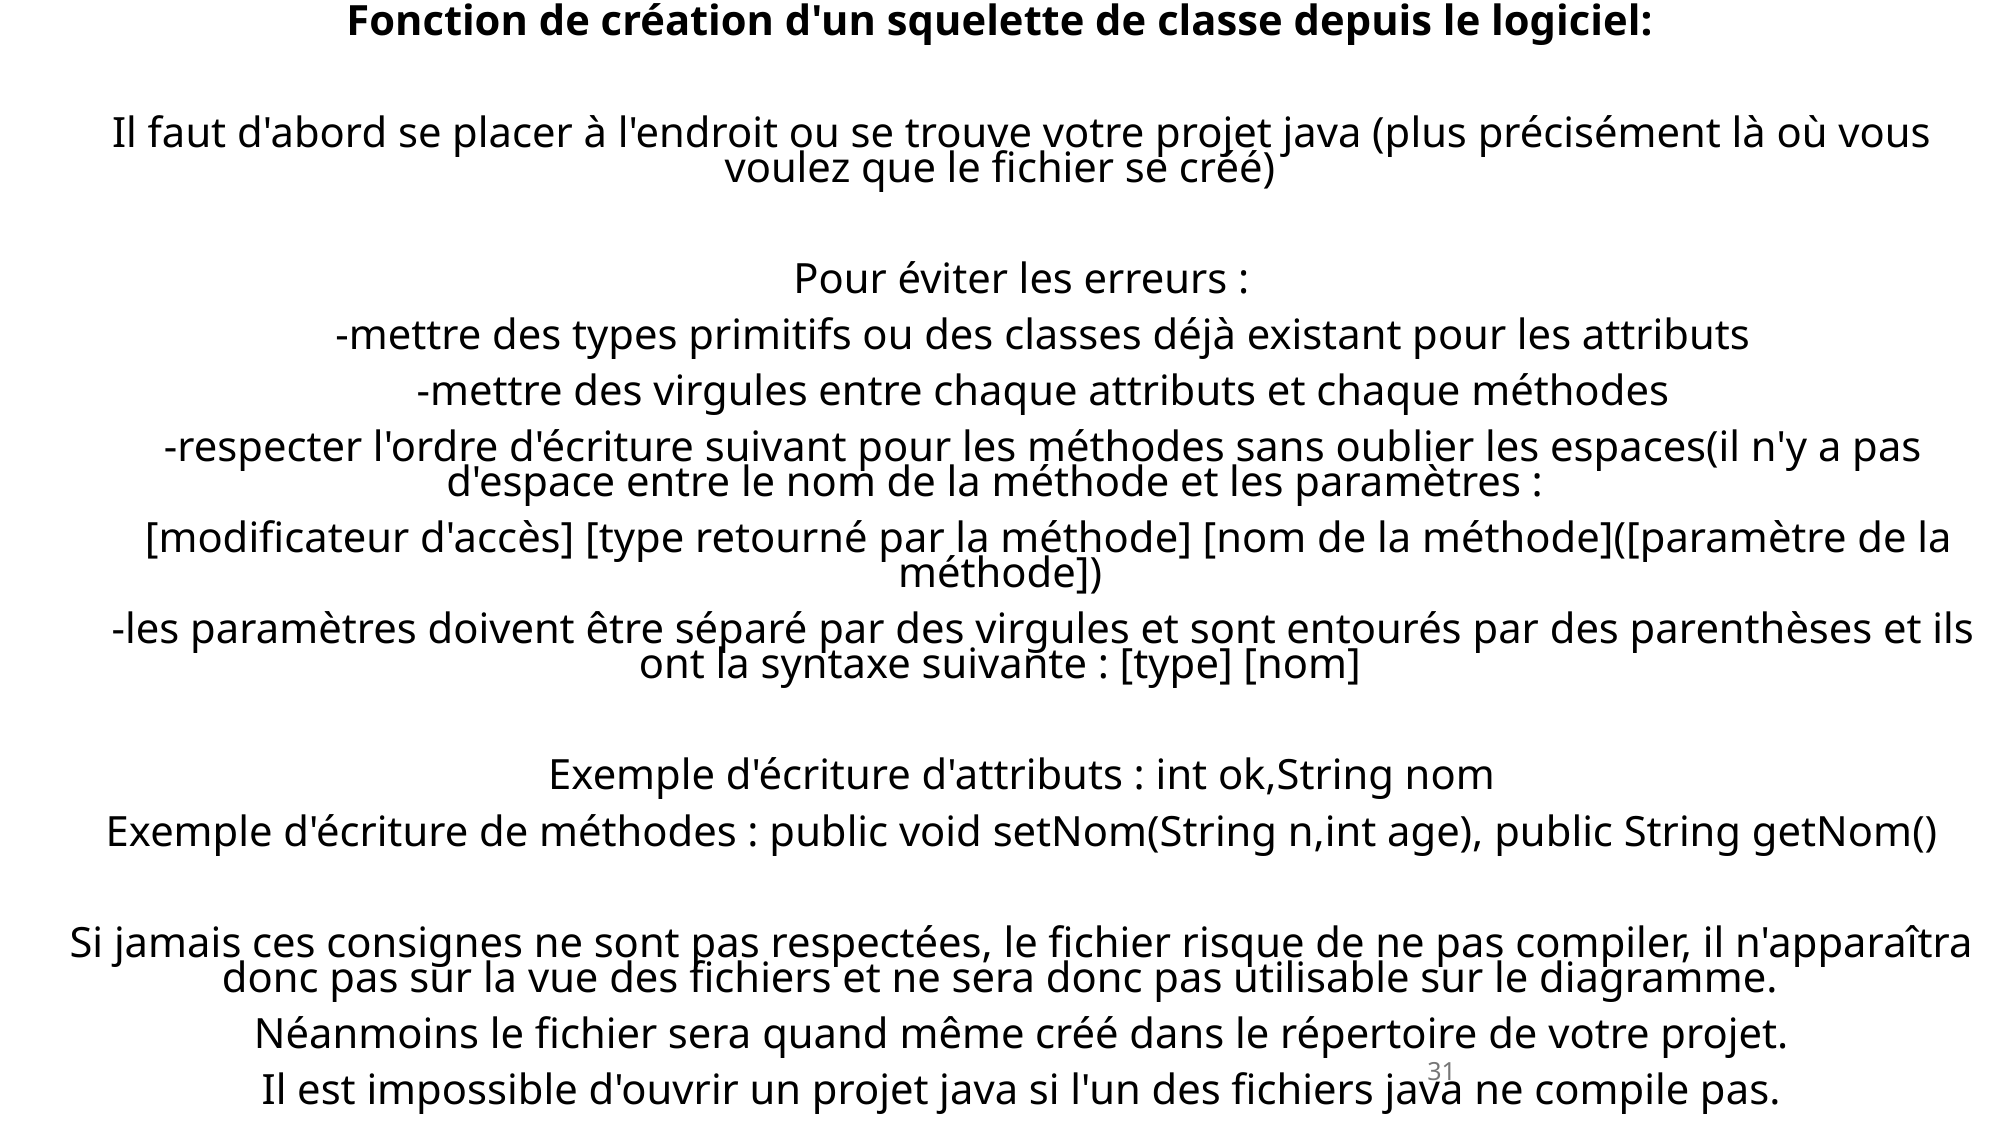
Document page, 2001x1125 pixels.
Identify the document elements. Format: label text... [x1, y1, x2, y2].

subtitle Fonction de création d'un squelette de classe depuis le logiciel: Il faut d'abord se placer à l'endroit ou se trouve votre projet java (plus précisément là où vous voulez que le fichier se créé) Pour éviter les erreurs : -mettre des types primitifs ou des classes déjà existant pour les attributs -mettre des virgules entre chaque attributs et chaque méthodes -respecter l'ordre d'écriture suivant pour les méthodes sans oublier les espaces(il n'y a pas d'espace entre le nom de la méthode et les paramètres : [modificateur d'accès] [type retourné par la méthode] [nom de la méthode]([paramètre de la méthode]) -les paramètres doivent être séparé par des virgules et sont entourés par des parenthèses et ils ont la syntaxe suivante : [type] [nom] Exemple d'écriture d'attributs : int ok,String nom Exemple d'écriture de méthodes : public void setNom(String n,int age), public String getNom() Si jamais ces consignes ne sont pas respectées, le fichier risque de ne pas compiler, il n'apparaîtra donc pas sur la vue des fichiers et ne sera donc pas utilisable sur le diagramme. Néanmoins le fichier sera quand même créé dans le répertoire de votre projet. Il est impossible d'ouvrir un projet java si l'un des fichiers java ne compile pas. [0, 0, 2000, 1125]
text_box [1412, 1042, 1863, 1103]
